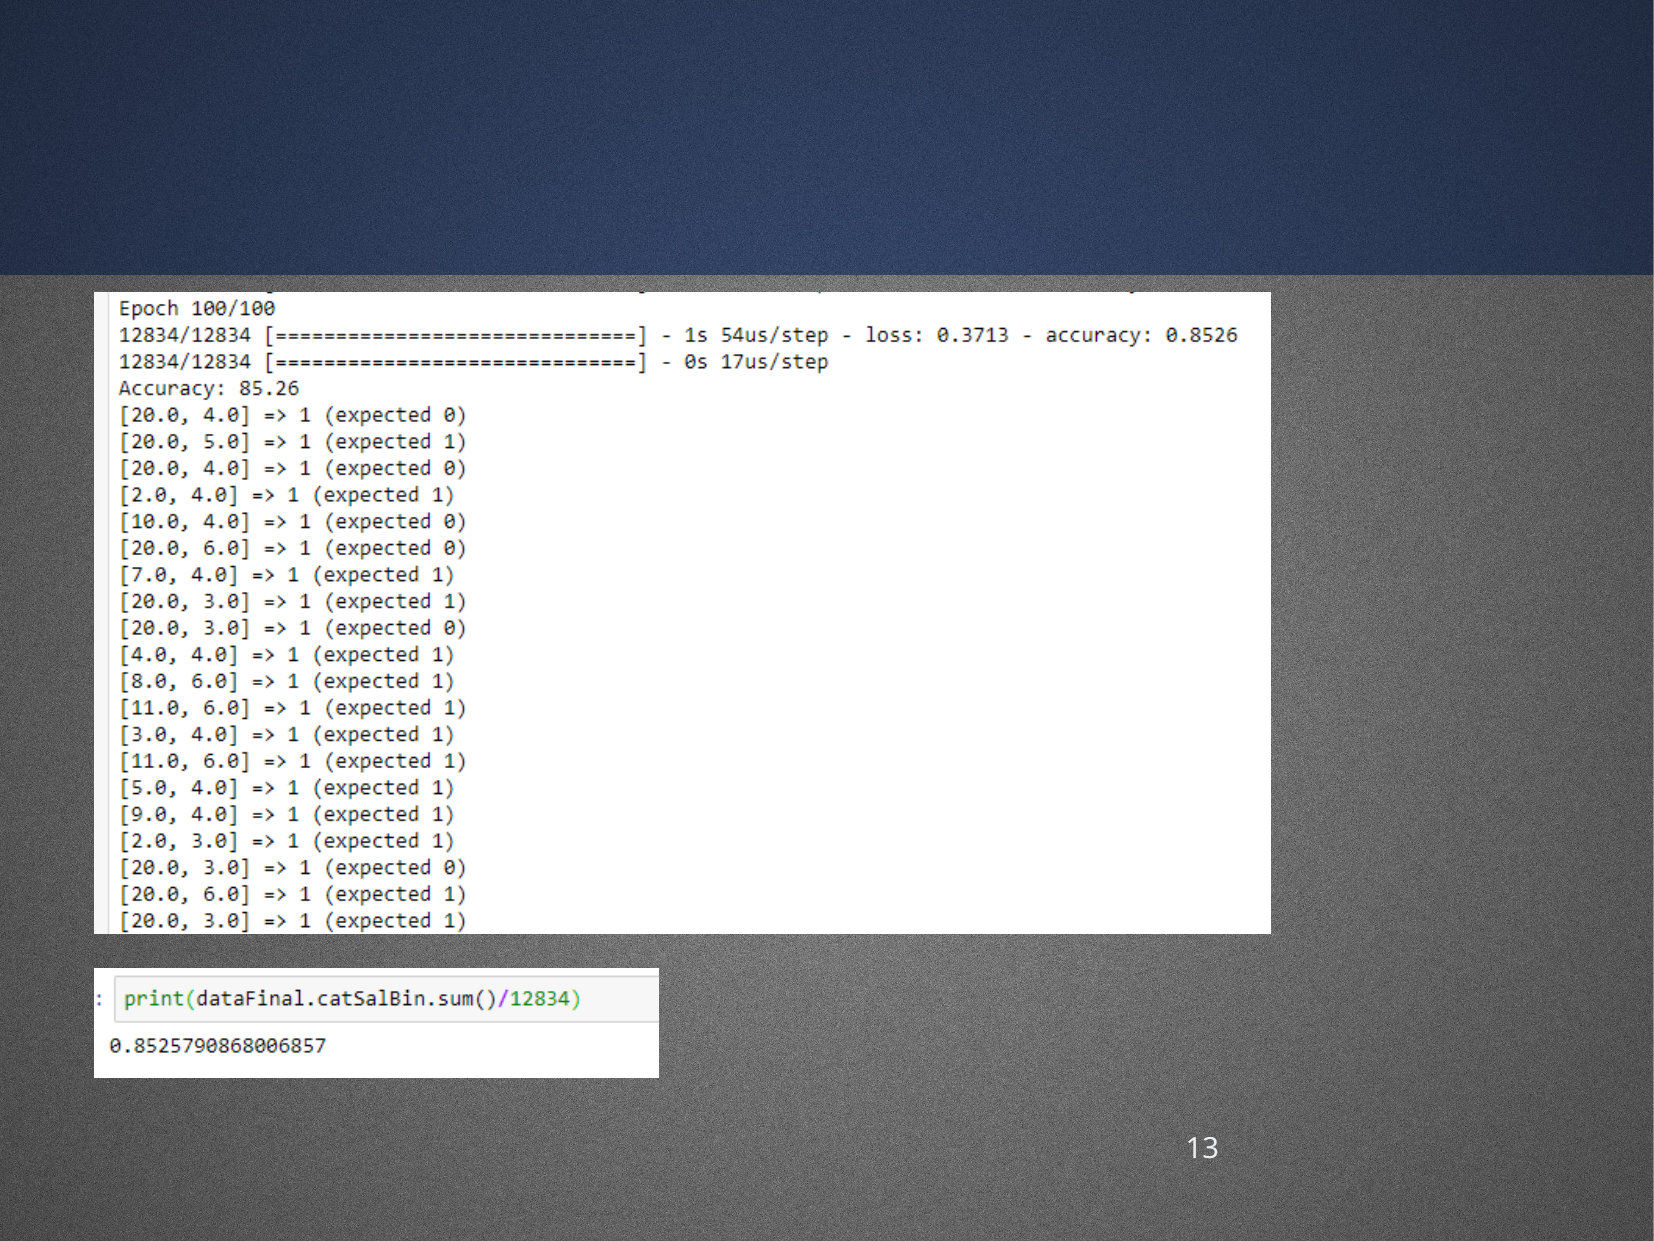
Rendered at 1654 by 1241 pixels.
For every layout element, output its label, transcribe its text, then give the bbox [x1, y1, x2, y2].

text_box 15 [1185, 1129, 1571, 1216]
picture [0, 0, 1654, 1241]
